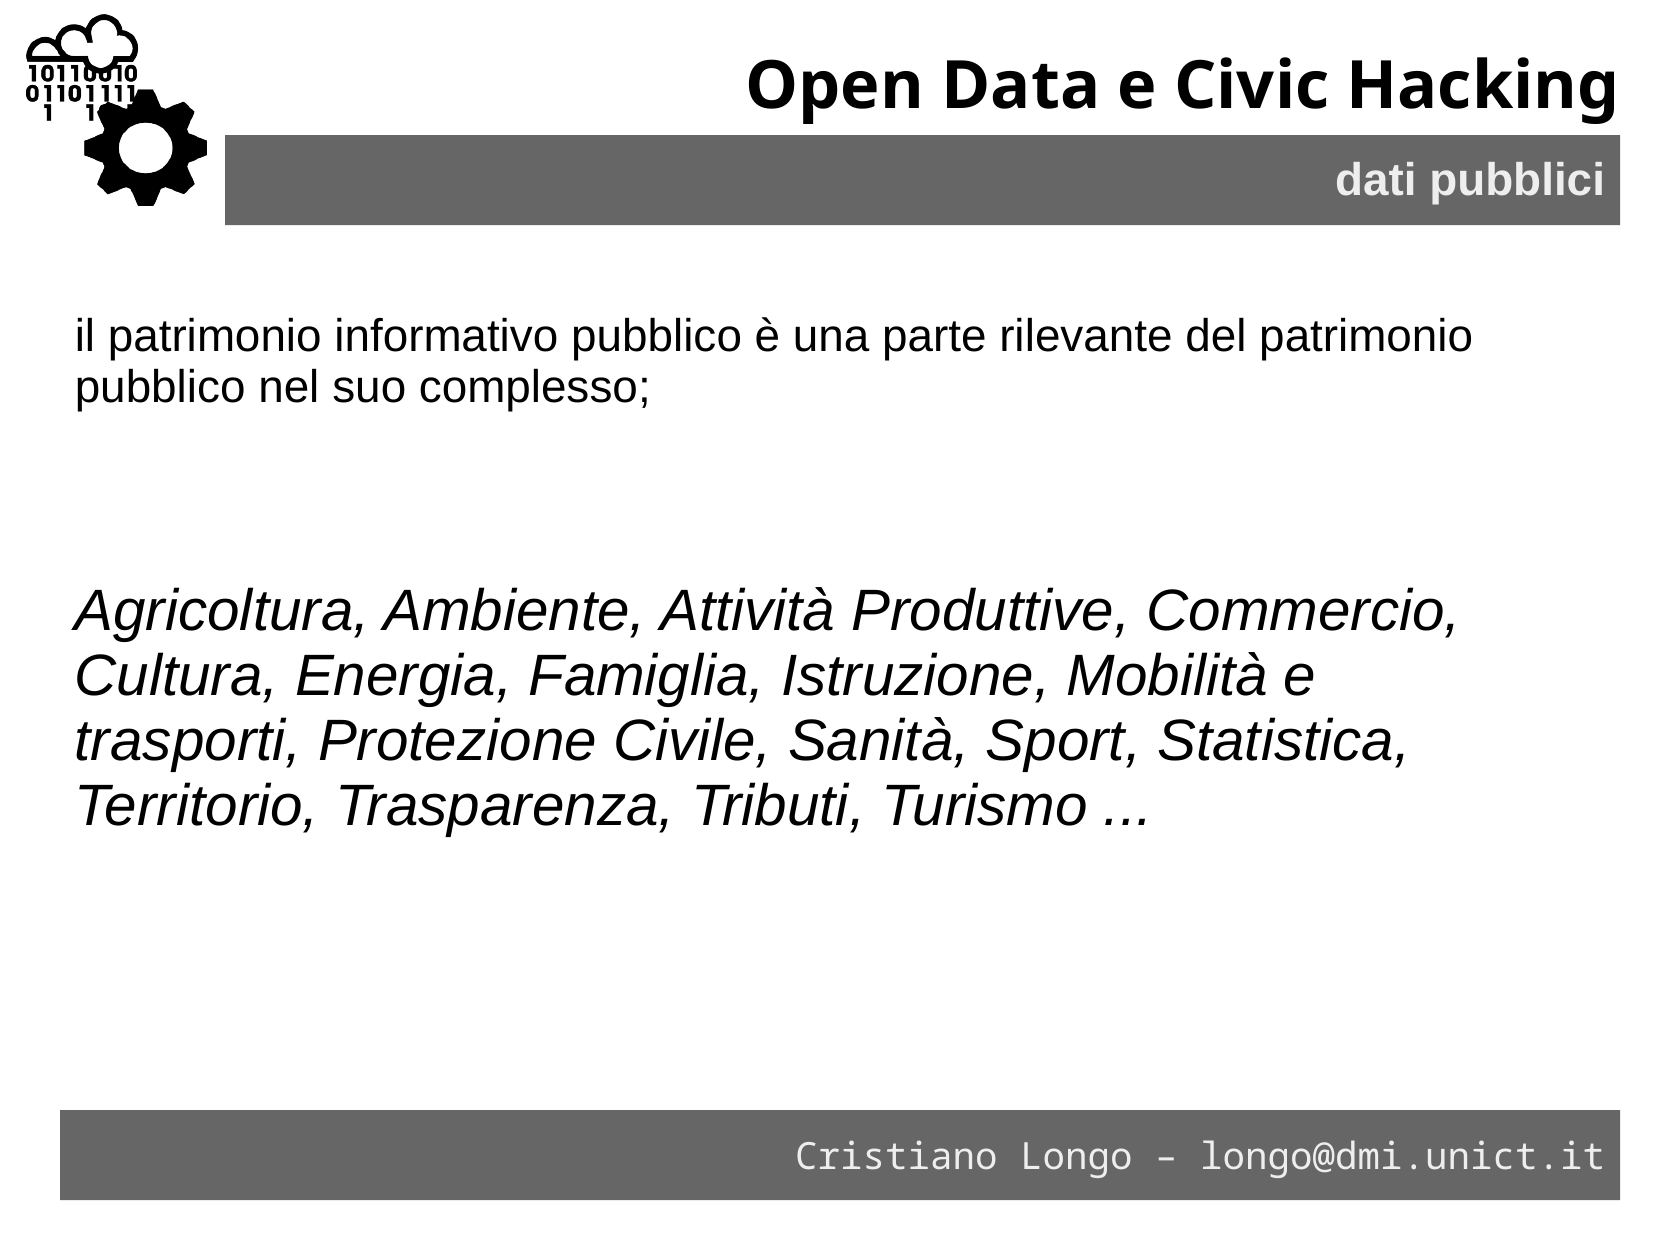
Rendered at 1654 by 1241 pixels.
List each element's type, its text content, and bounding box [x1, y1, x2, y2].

text_box Open Data e Civic Hacking [285, 30, 1636, 129]
picture [26, 14, 207, 206]
text_box dati pubblici [225, 135, 1621, 226]
text_box Cristiano Longo – longo@dmi.unict.it [60, 1110, 1621, 1201]
text_box il patrimonio informativo pubblico è una parte rilevante del patrimonio pubblico nel suo complesso; [60, 302, 1591, 421]
text_box Agricoltura, Ambiente, Attività Produttive, Commercio, Cultura, Energia, Famiglia, Istruzione, Mobilità e trasporti, Protezione Civile, Sanità, Sport, Statistica, Territorio, Trasparenza, Tributi, Turismo ... [60, 570, 1561, 912]
